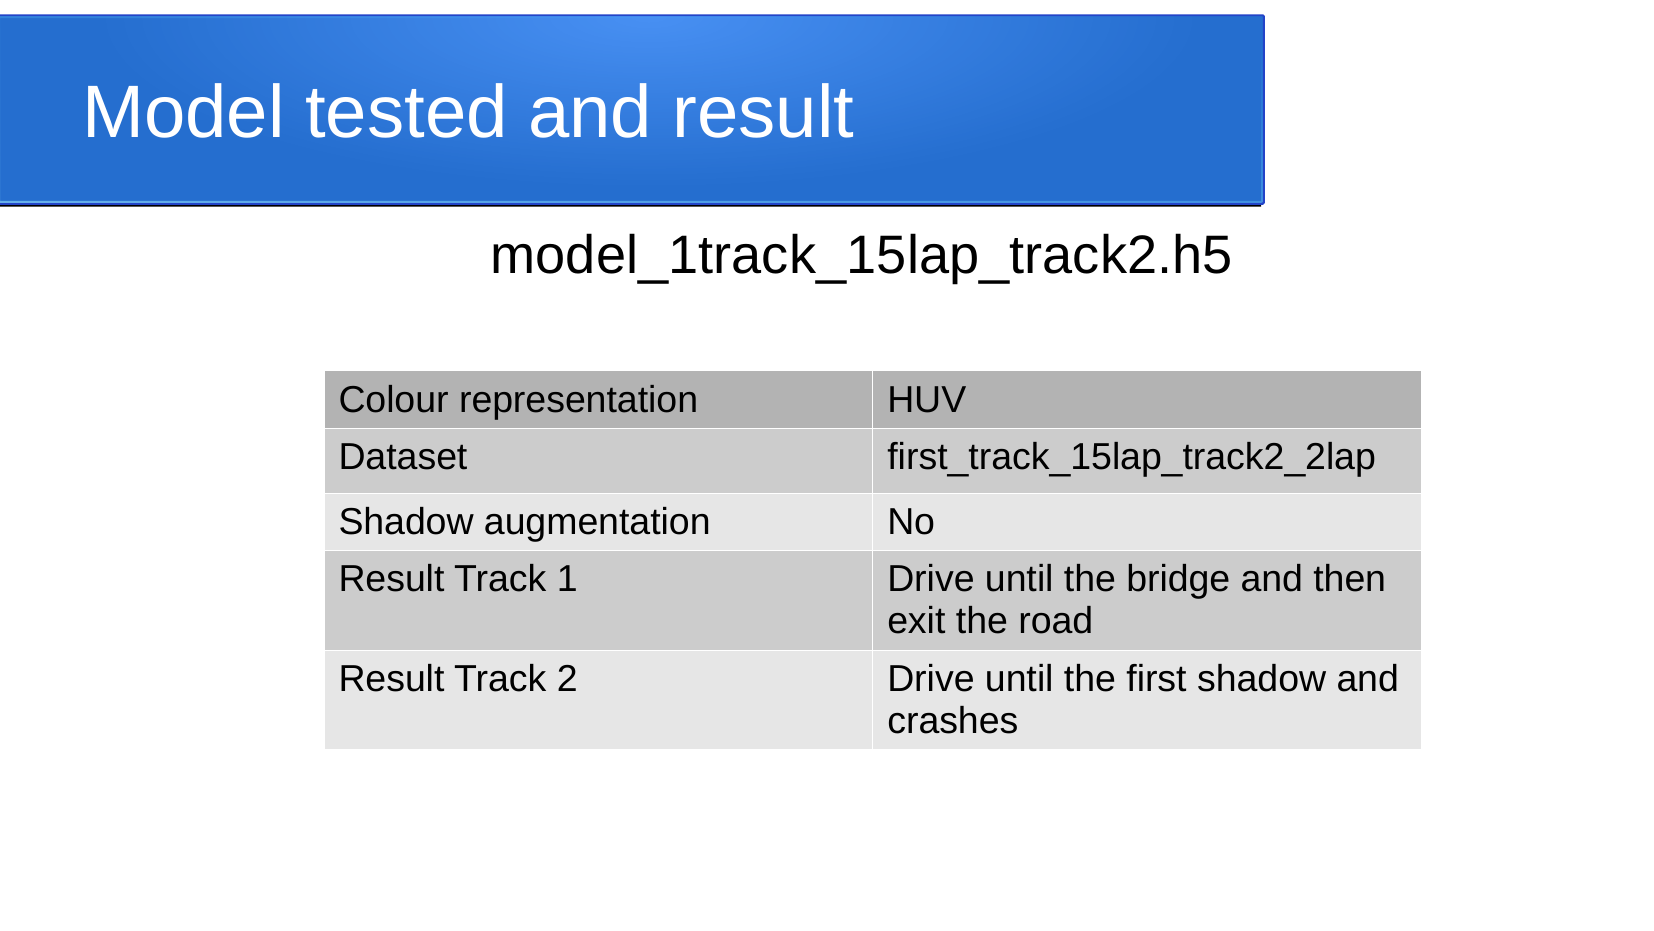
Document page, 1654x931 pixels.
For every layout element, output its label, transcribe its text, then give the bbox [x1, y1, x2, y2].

table_cell Drive until the bridge and then exit the road [873, 551, 1421, 650]
title Model tested and result [82, 35, 1235, 189]
table_cell Shadow augmentation [325, 494, 872, 550]
table_header Colour representation [325, 371, 872, 428]
table_cell Result Track 1 [325, 551, 872, 650]
table_cell first_track_15lap_track2_2lap [873, 429, 1421, 493]
table_cell No [873, 494, 1421, 550]
table_cell Dataset [325, 429, 872, 493]
table_cell Result Track 2 [325, 651, 872, 749]
table_cell Drive until the first shadow and crashes [873, 651, 1421, 749]
list model_1track_15lap_track2.h5 [82, 224, 1571, 301]
table_header HUV [873, 371, 1421, 428]
